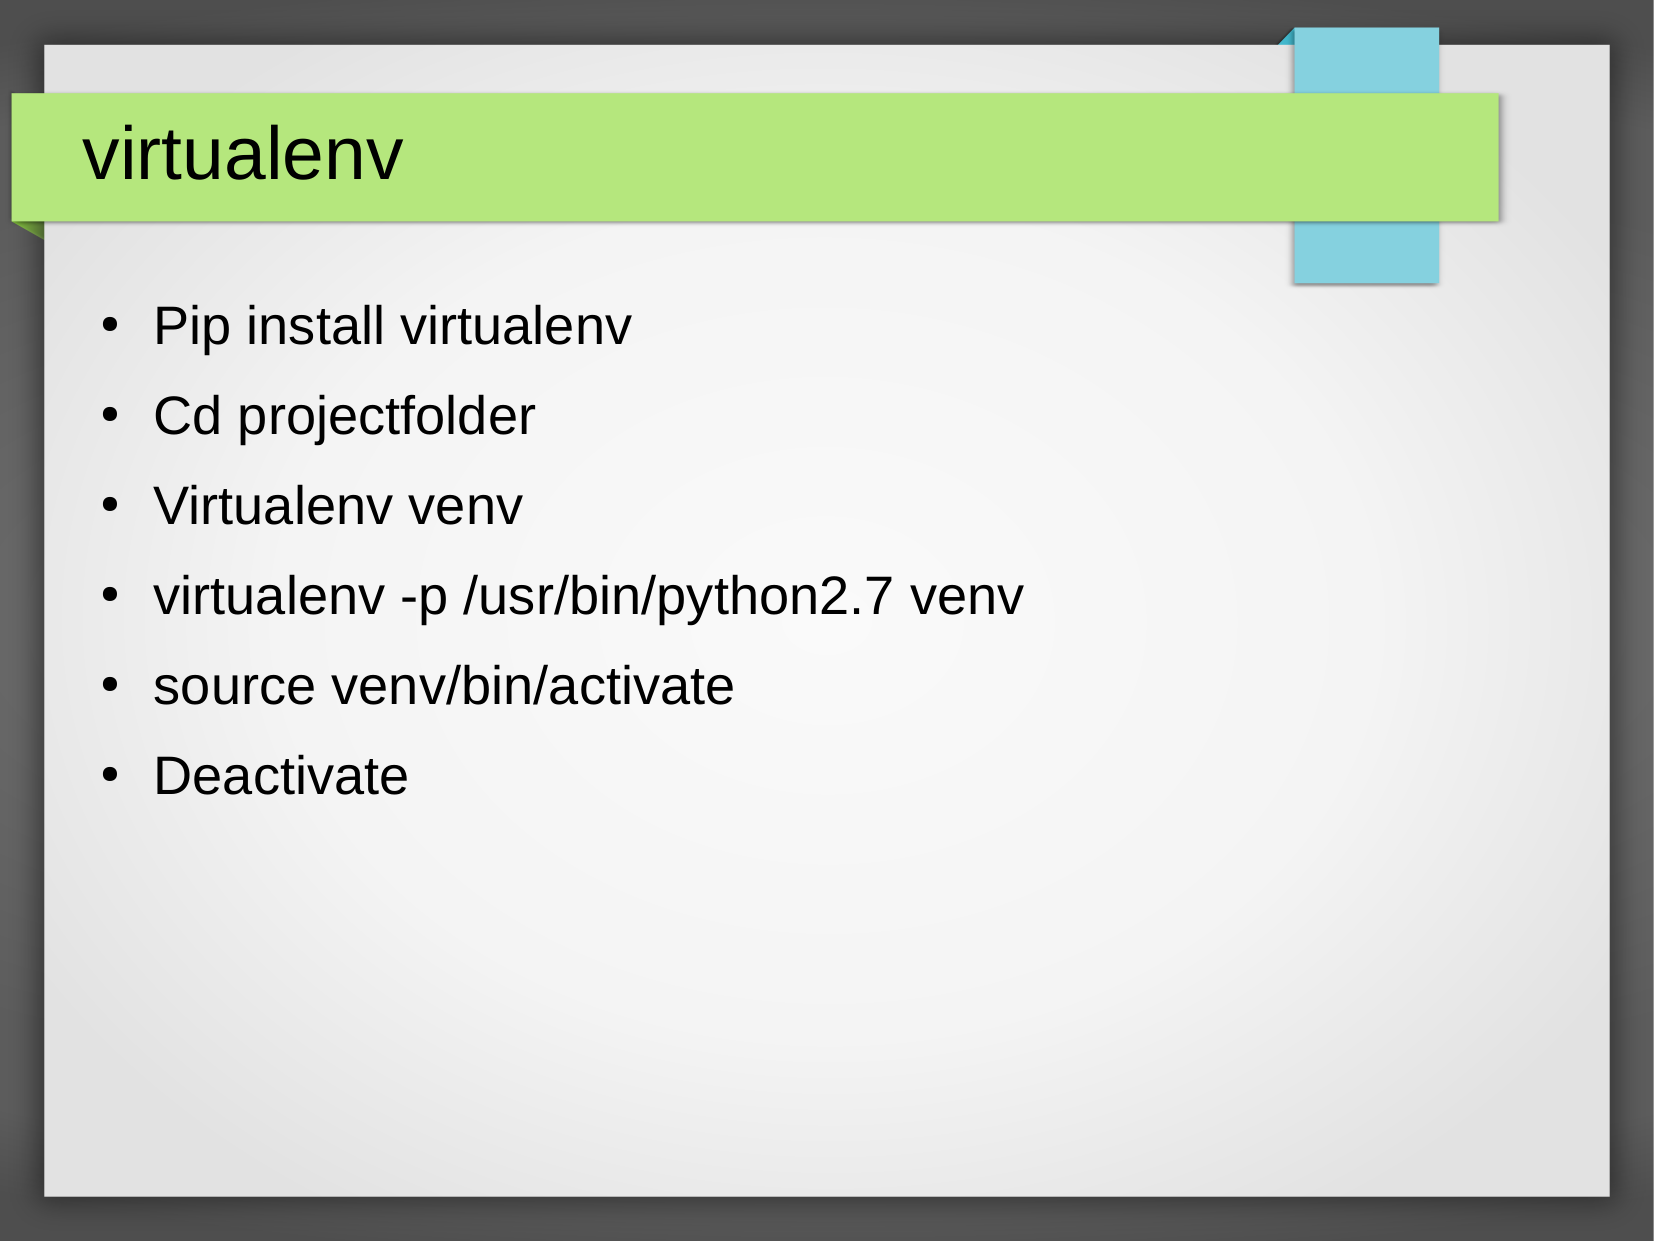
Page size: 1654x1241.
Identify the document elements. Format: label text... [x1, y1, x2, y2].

title virtualenv [82, 94, 1264, 213]
list Pip install virtualenv Cd projectfolder Virtualenv venv virtualenv -p /usr/bin/python2.7 venv source venv/bin/activate Deactivate [82, 295, 1571, 1015]
picture [0, 0, 1654, 1241]
